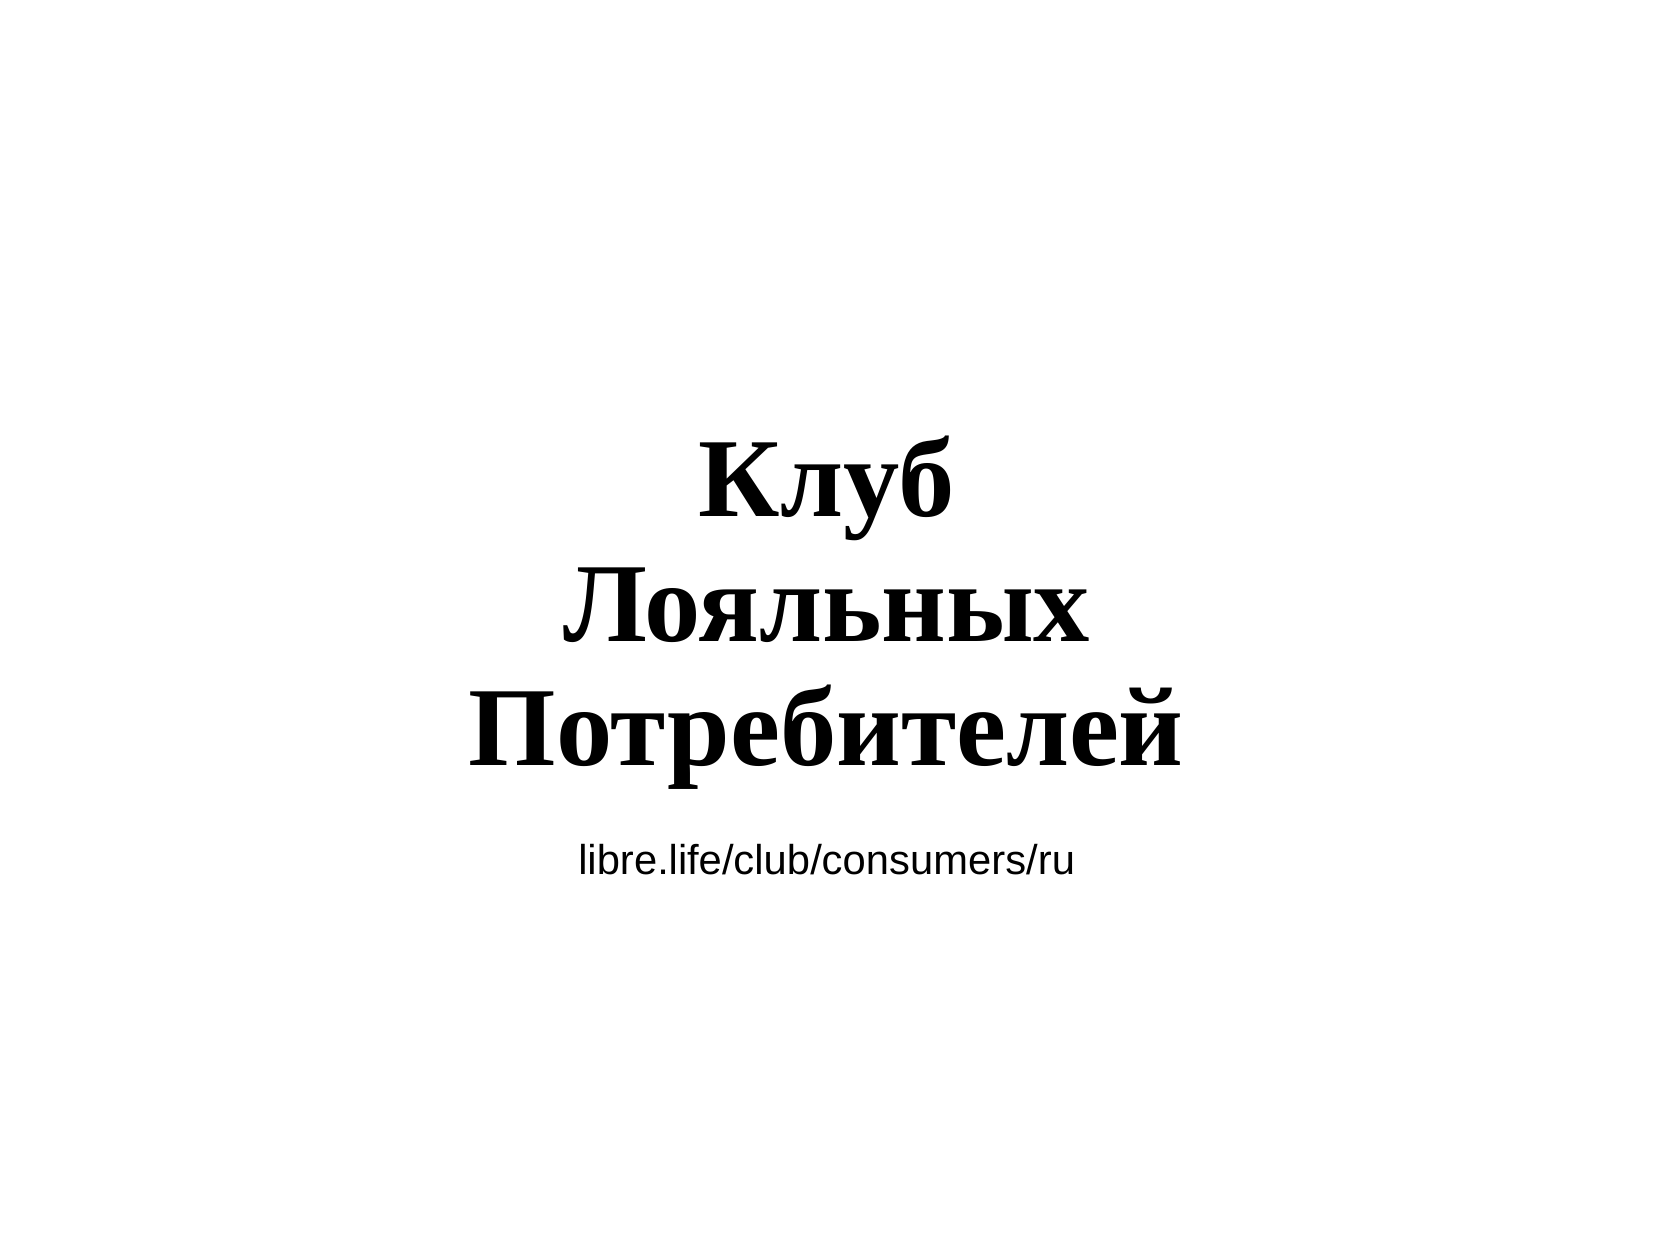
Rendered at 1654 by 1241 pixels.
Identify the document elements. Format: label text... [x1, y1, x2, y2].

subtitle Клуб Лояльных Потребителей libre.life/club/consumers/ru [82, 290, 1571, 1010]
